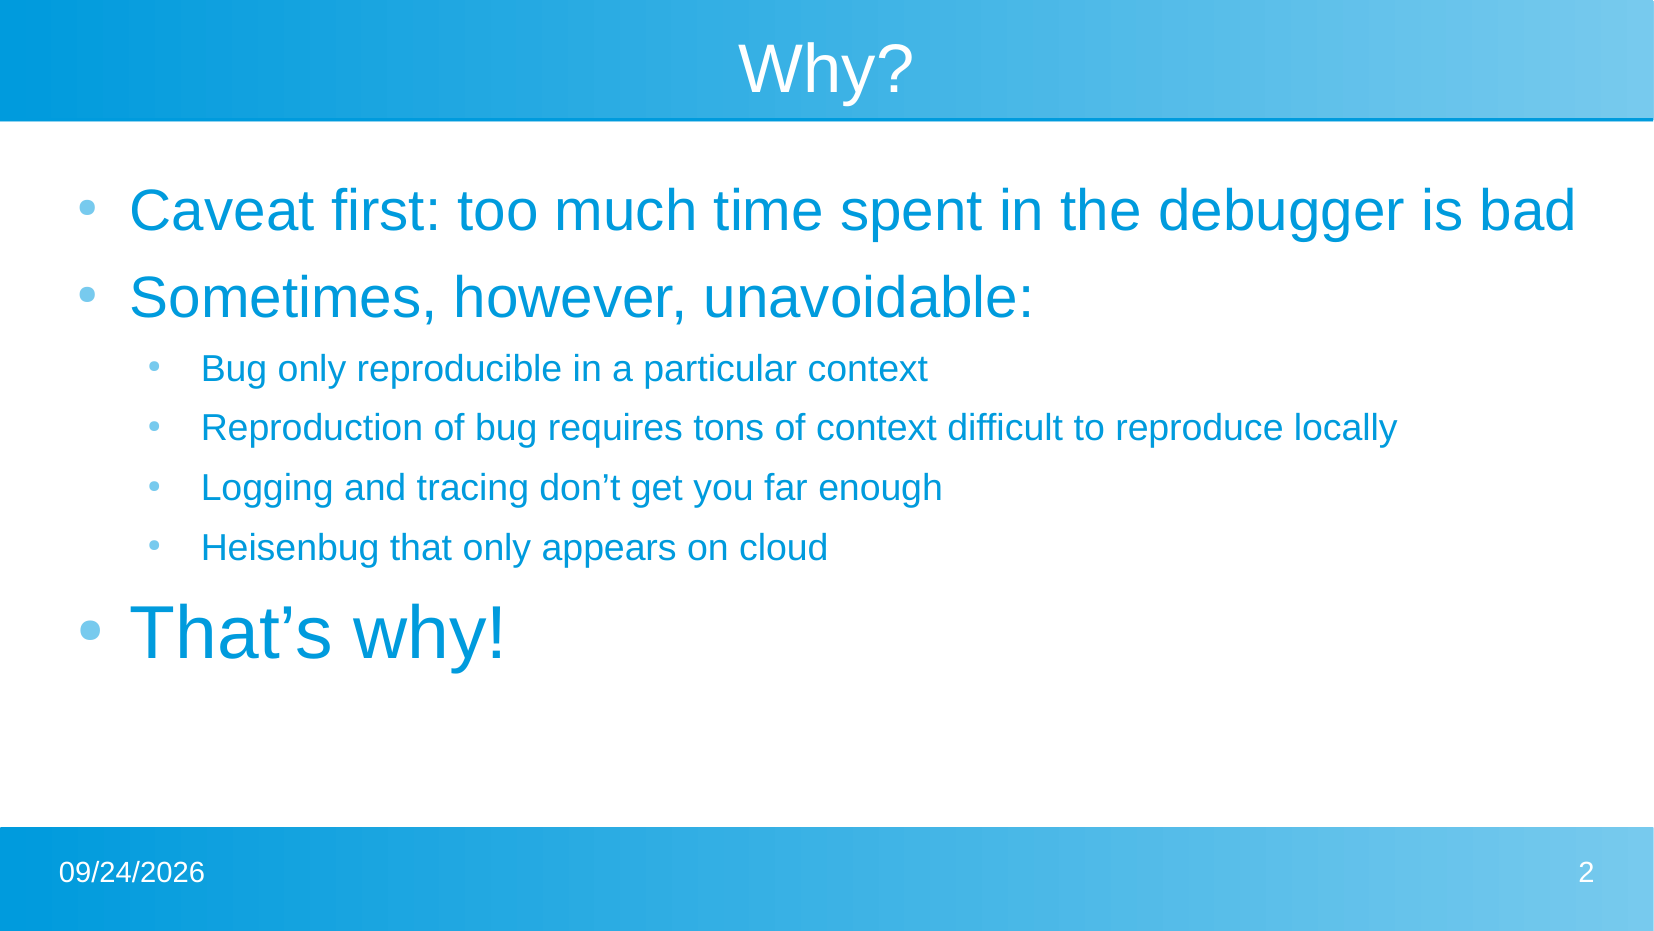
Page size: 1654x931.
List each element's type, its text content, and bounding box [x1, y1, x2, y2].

title Why? [59, 29, 1595, 108]
list Caveat first: too much time spent in the debugger is bad Sometimes, however, unavoidable: Bug only reproducible in a particular context Reproduction of bug requires tons of context difficult to reproduce locally Logging and tracing don’t get you far enough Heisenbug that only appears on cloud That’s why! [59, 177, 1595, 768]
